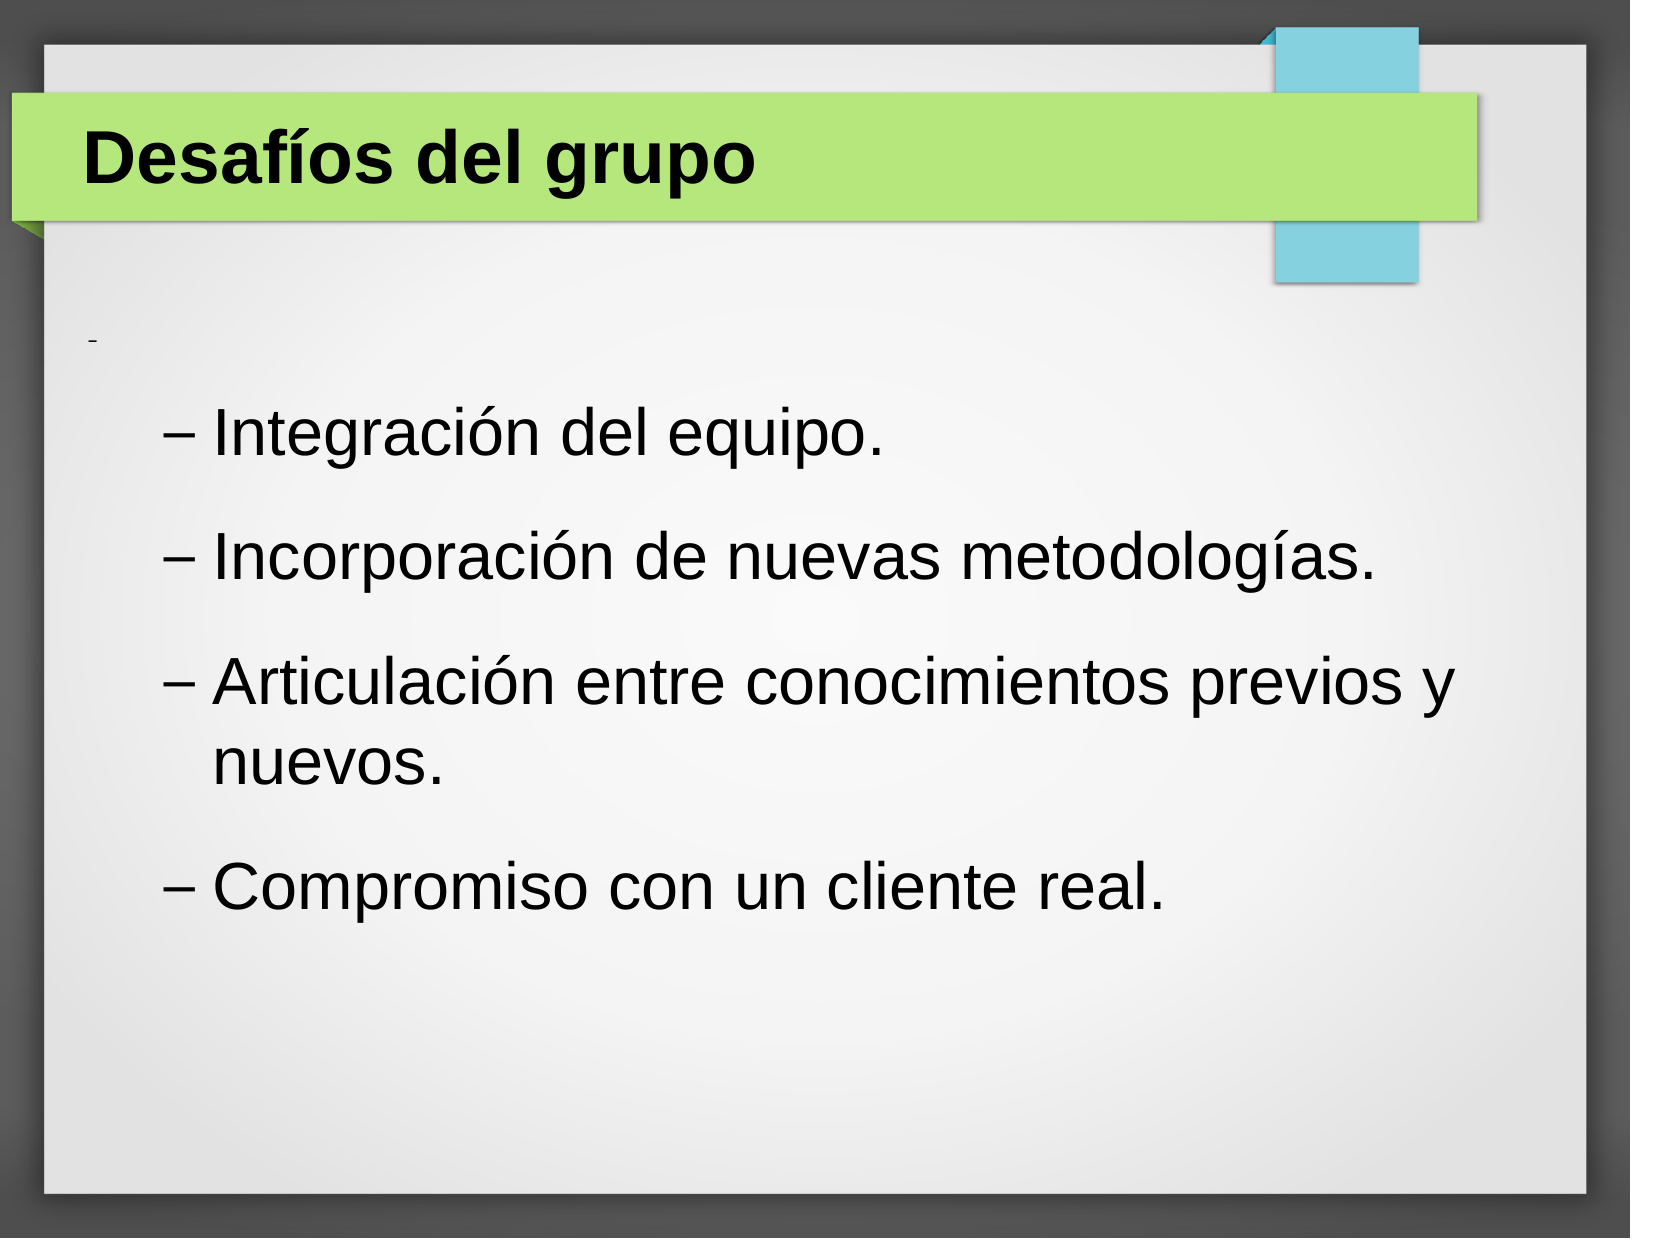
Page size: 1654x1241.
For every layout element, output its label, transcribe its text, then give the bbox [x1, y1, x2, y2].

text_box Desafíos del grupo [82, 94, 1264, 213]
text_box Integración del equipo. Incorporación de nuevas metodologías. Articulación entre conocimientos previos y nuevos. Compromiso con un cliente real. [70, 308, 1559, 1063]
picture [0, 0, 1630, 1238]
